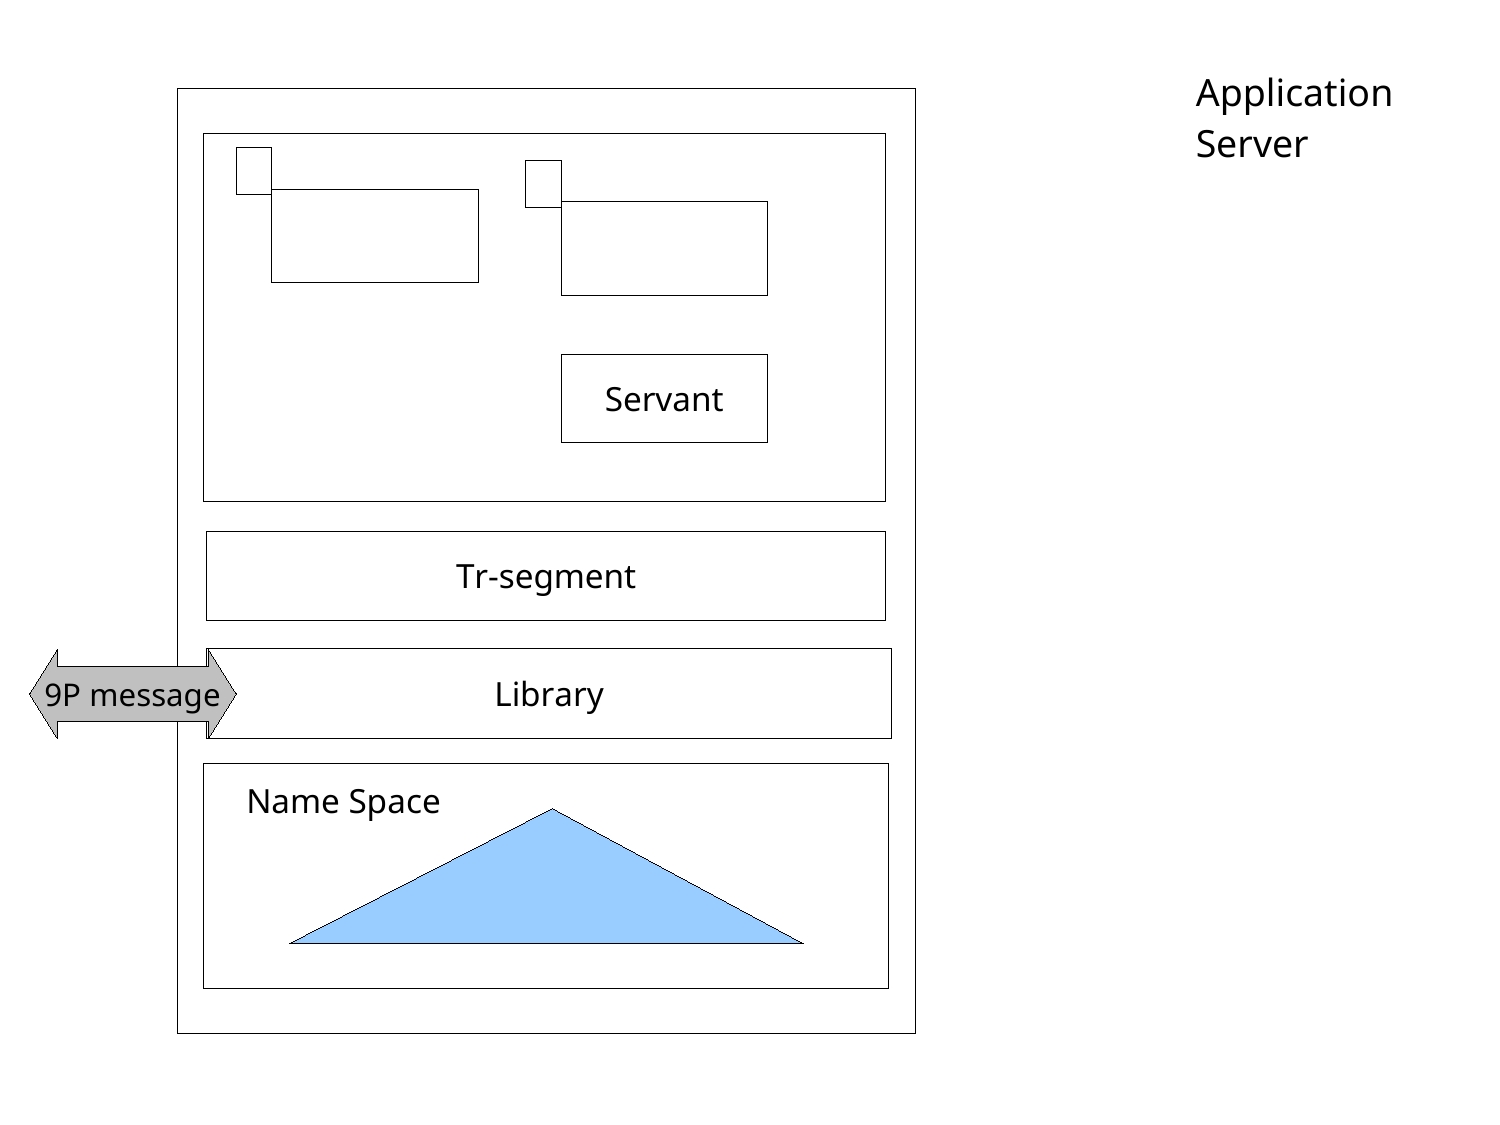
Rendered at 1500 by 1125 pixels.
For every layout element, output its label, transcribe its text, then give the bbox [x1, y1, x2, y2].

text_box Tr-segment [206, 531, 886, 621]
text_box Application Server [1181, 59, 1418, 164]
text_box 9P message [29, 649, 237, 739]
text_box Servant [561, 354, 768, 443]
text_box [289, 854, 804, 944]
text_box Library [206, 648, 892, 739]
text_box Name Space [231, 770, 804, 854]
